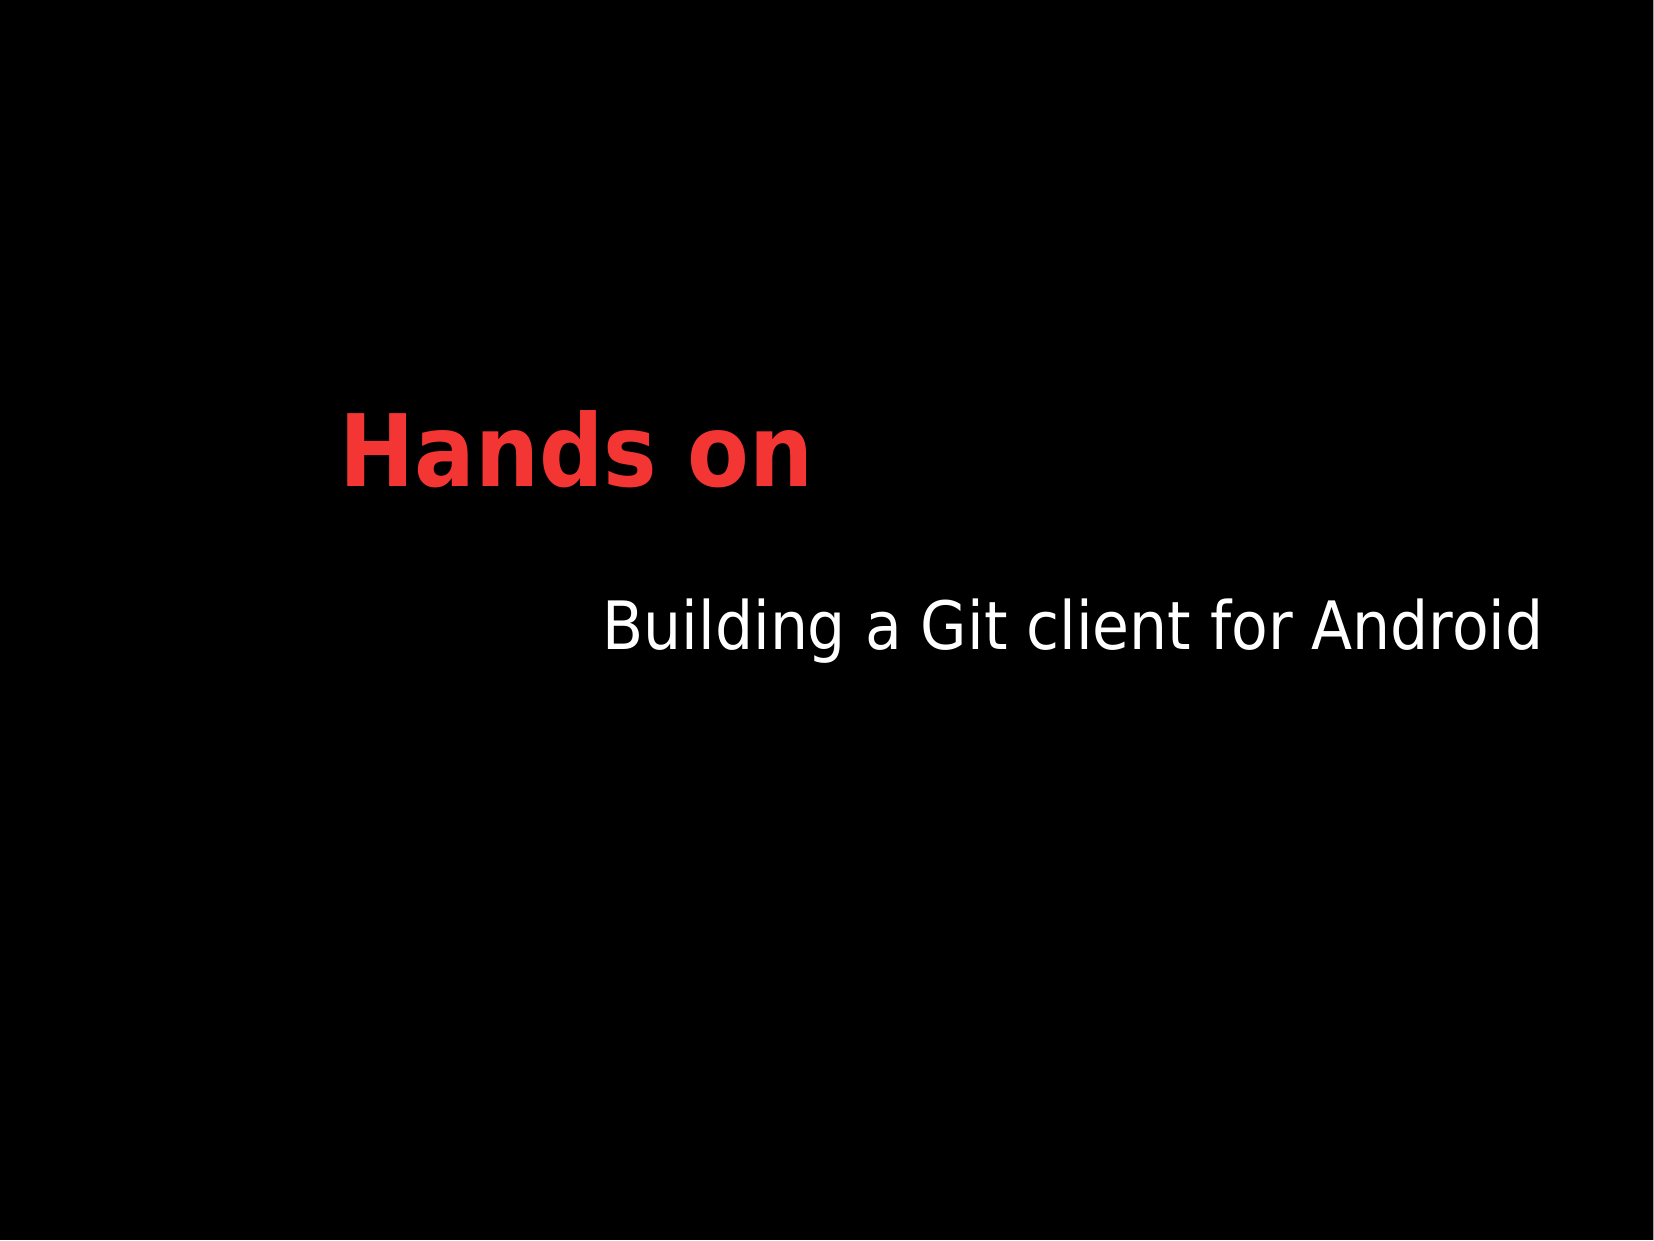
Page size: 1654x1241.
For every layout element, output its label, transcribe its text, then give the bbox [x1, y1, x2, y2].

subtitle Hands on Building a Git client for Android [82, 49, 1571, 1010]
